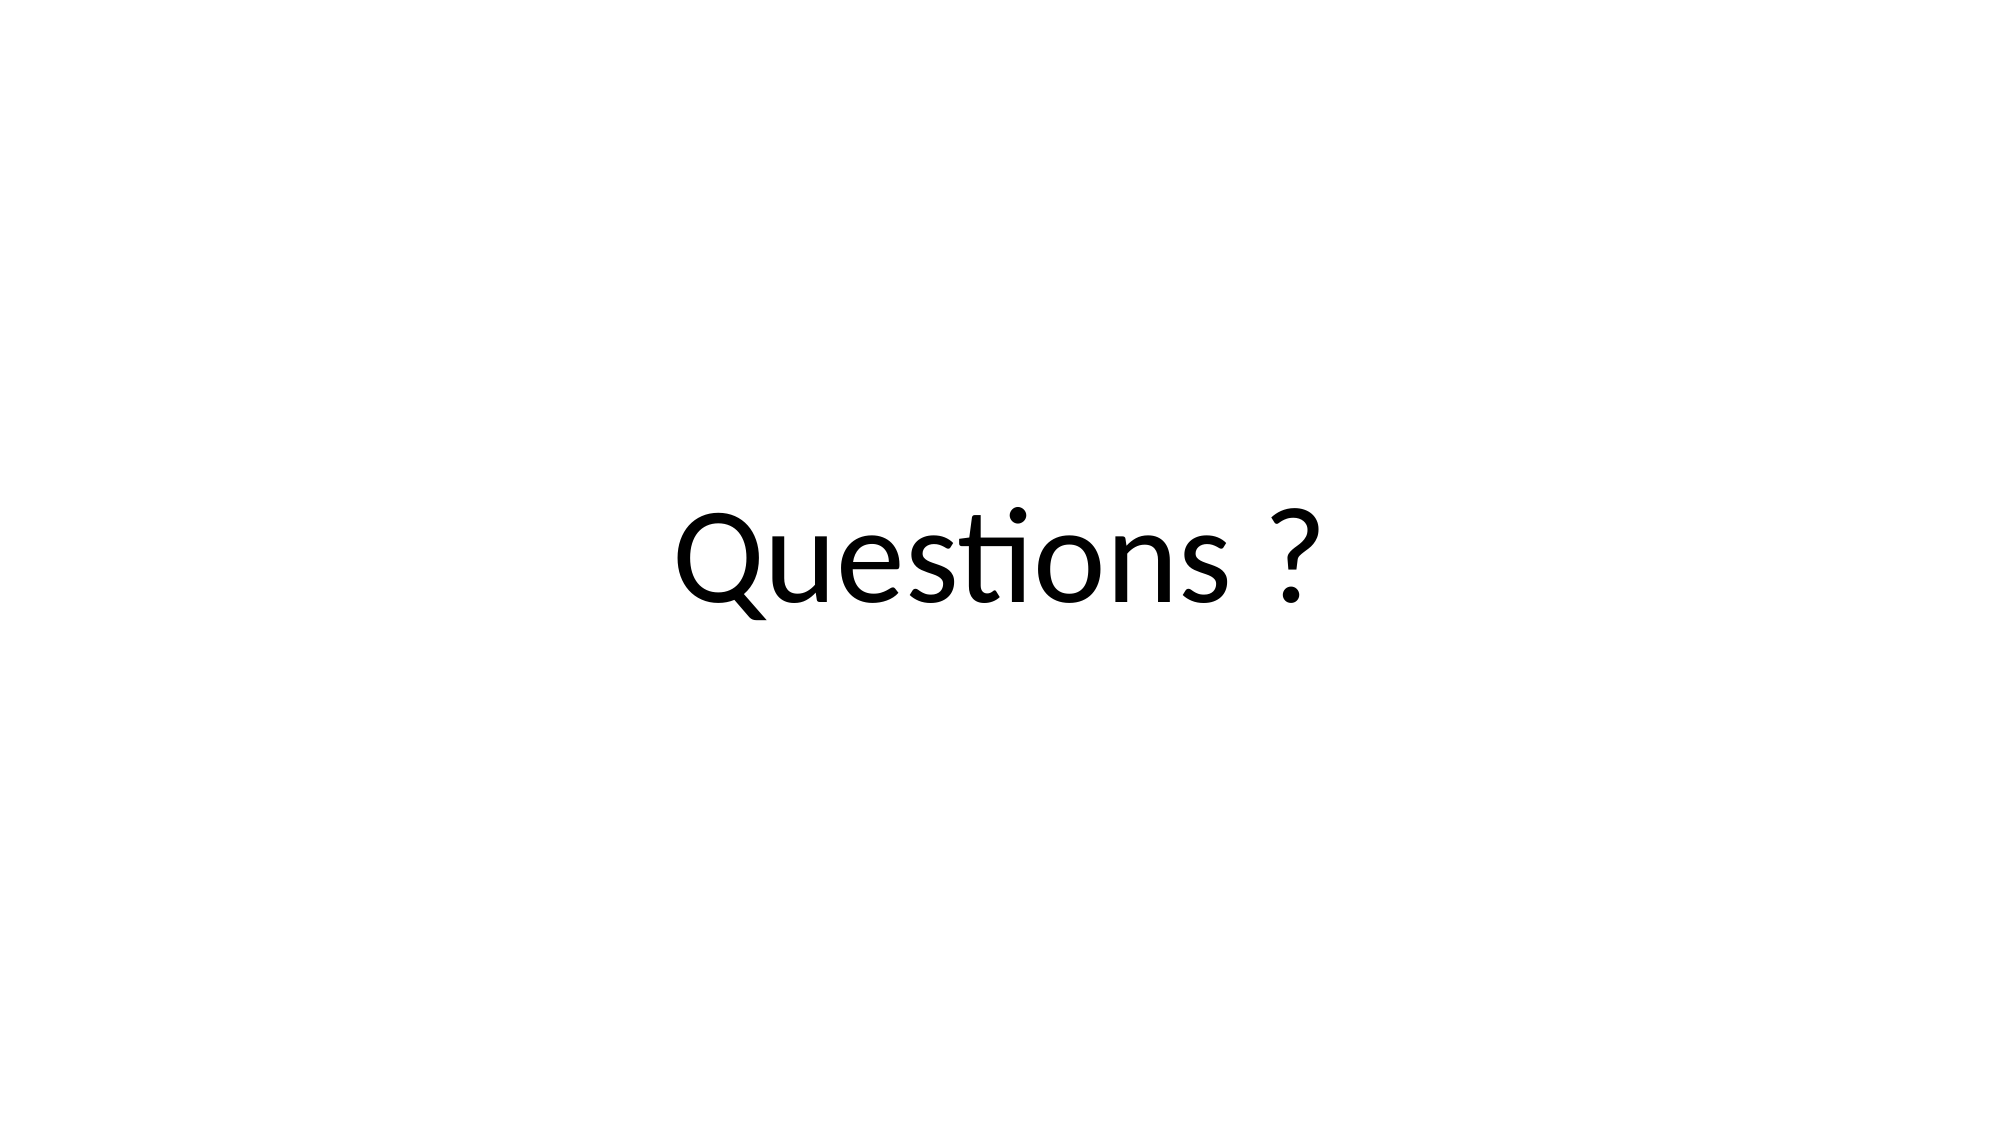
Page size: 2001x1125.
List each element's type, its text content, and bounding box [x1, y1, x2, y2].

list Questions ? [137, 103, 1863, 1014]
